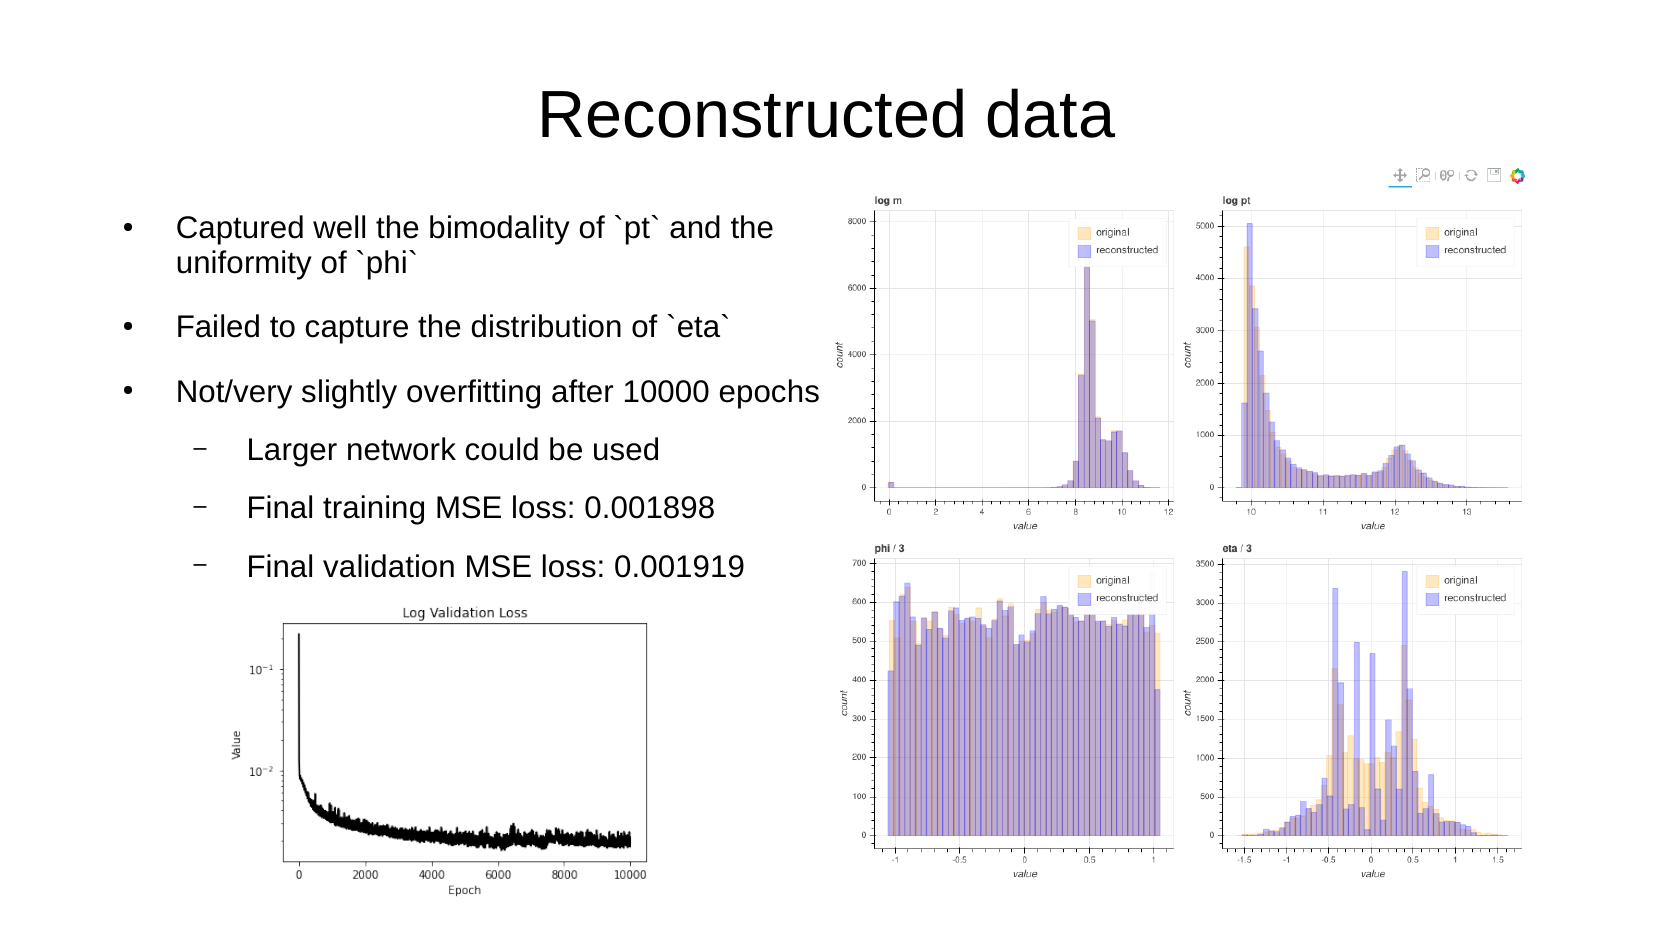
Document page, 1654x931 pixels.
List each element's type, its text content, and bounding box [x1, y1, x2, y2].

picture [829, 164, 1576, 883]
list Captured well the bimodality of `pt` and the uniformity of `phi` Failed to capture the distribution of `eta` Not/very slightly overfitting after 10000 epochs Larger network could be used Final training MSE loss: 0.001898 Final validation MSE loss: 0.001919 [105, 210, 829, 751]
picture [225, 599, 655, 903]
title Reconstructed data [82, 37, 1571, 193]
